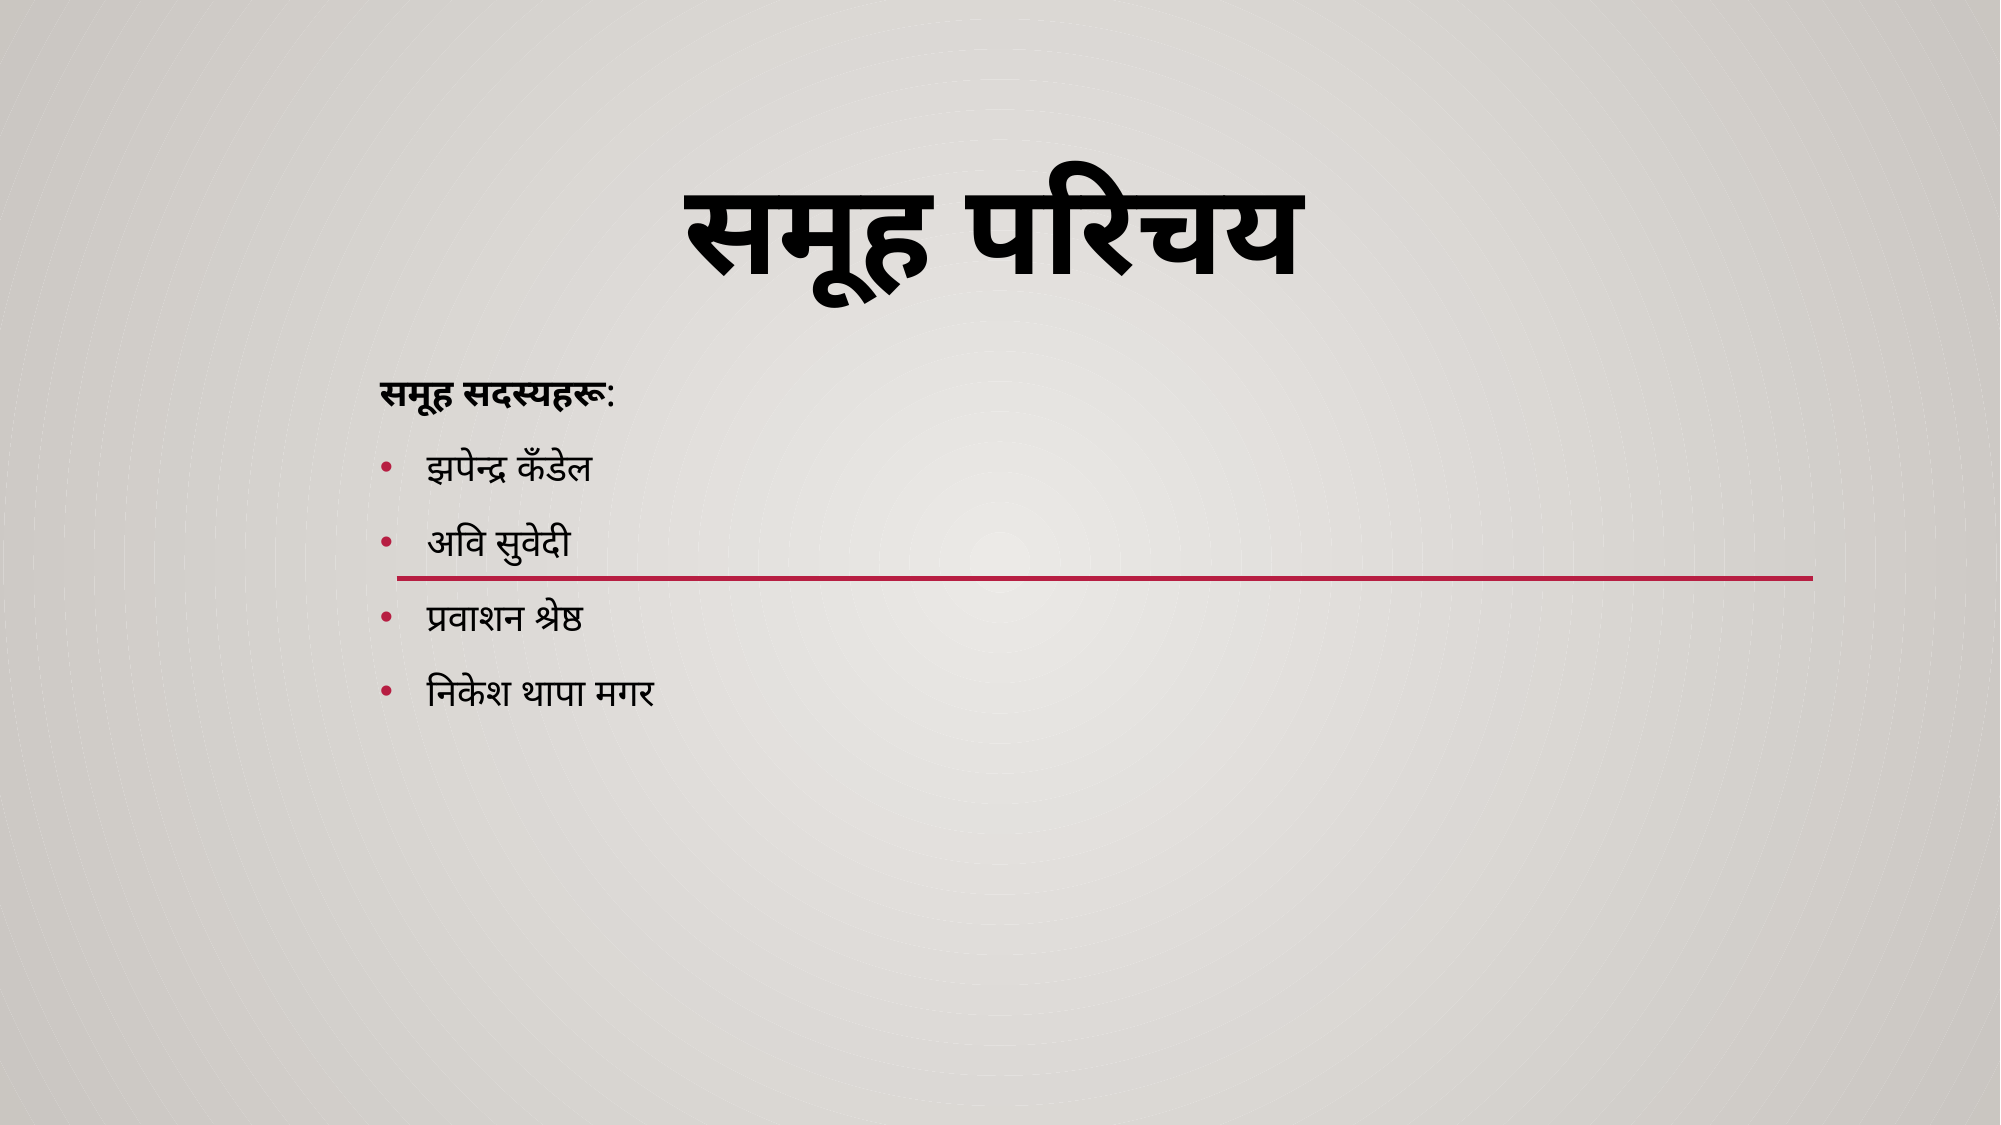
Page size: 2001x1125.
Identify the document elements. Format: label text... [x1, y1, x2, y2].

title समूह परिचय [669, 124, 1358, 302]
subtitle समूह सदस्यहरू: झपेन्द्र कँडेल अवि सुवेदी प्रवाशन श्रेष्ठ निकेश थापा मगर [364, 345, 700, 781]
